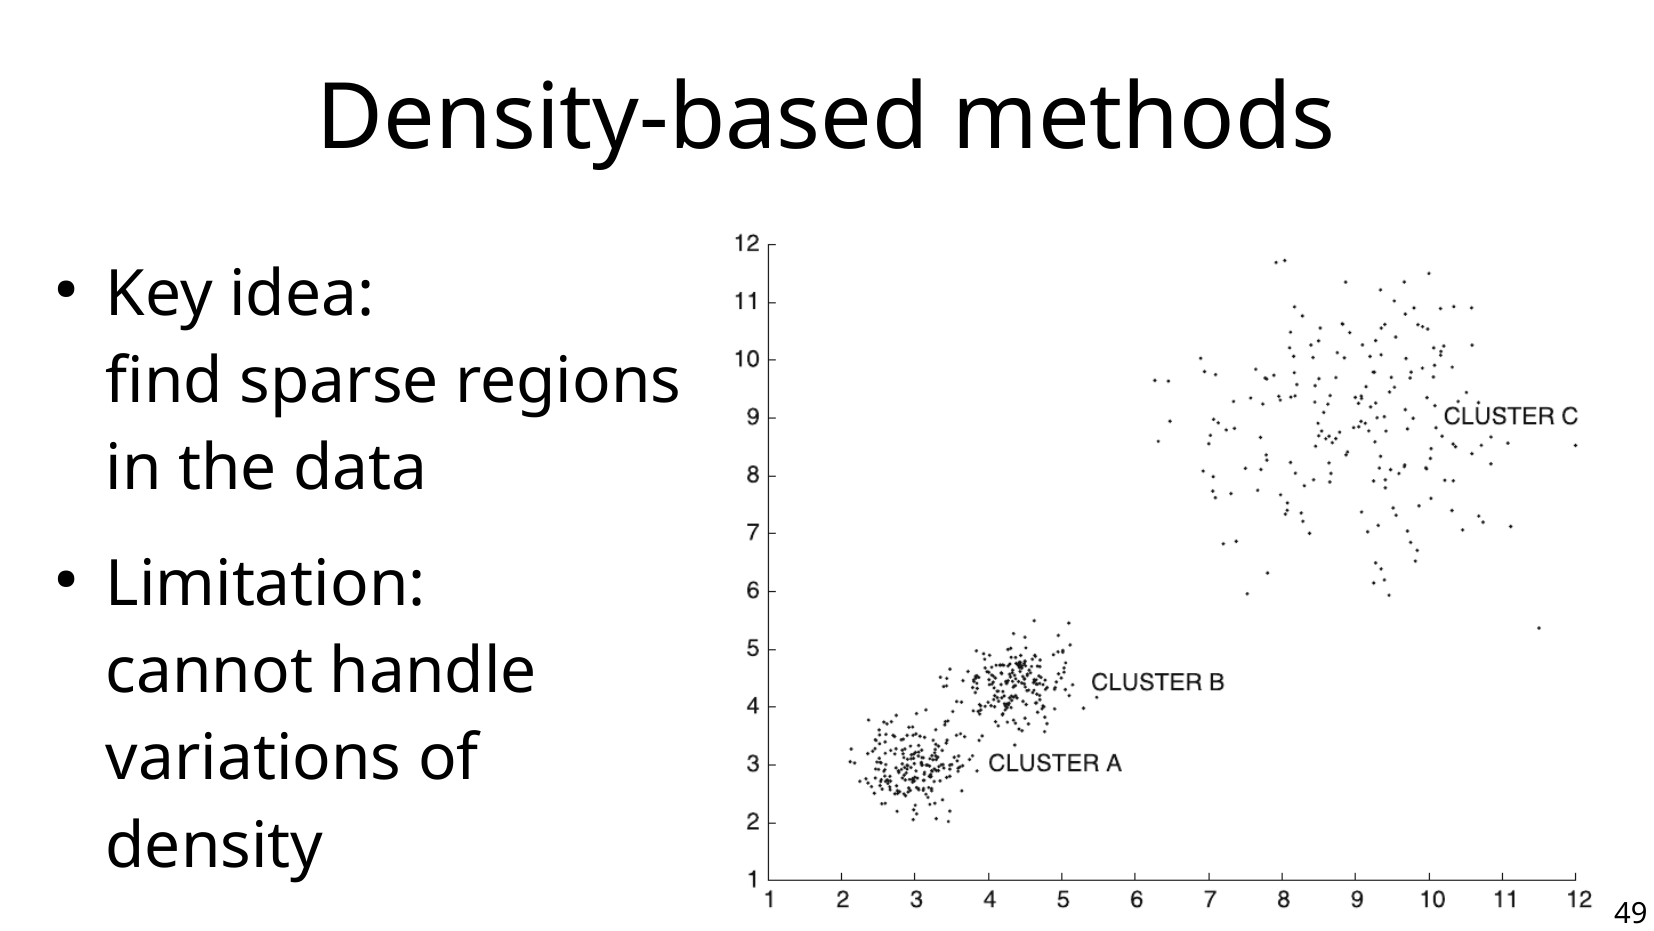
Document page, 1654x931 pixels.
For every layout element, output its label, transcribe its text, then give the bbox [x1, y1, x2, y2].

picture [712, 211, 1607, 930]
title Density-based methods [82, 1, 1571, 226]
list Key idea: find sparse regions in the data Limitation: cannot handle variations of density [37, 246, 712, 887]
